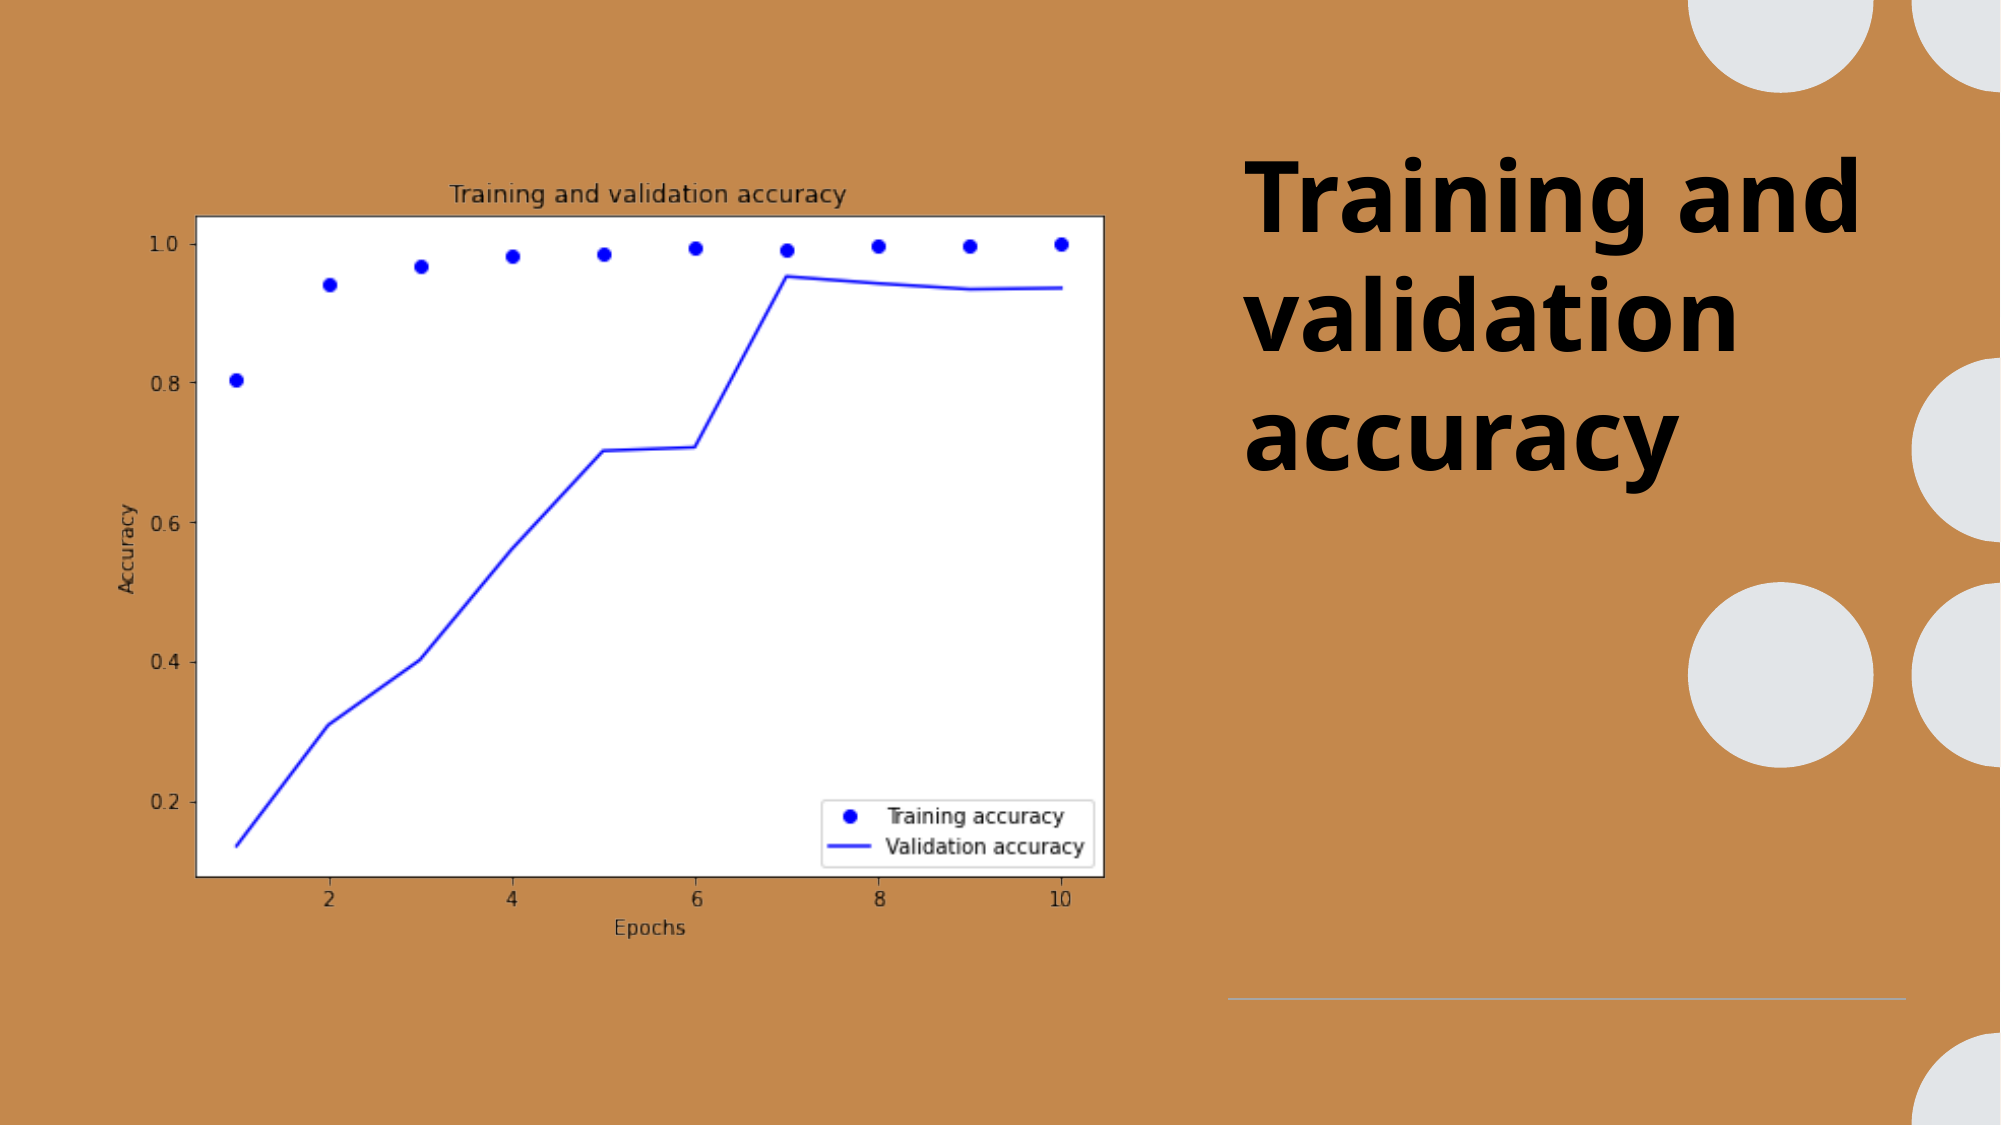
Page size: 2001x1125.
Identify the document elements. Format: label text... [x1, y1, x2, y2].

text_box [0, 0, 2000, 1125]
title Training and validation accuracy [1228, 126, 1889, 597]
picture [106, 169, 1116, 954]
